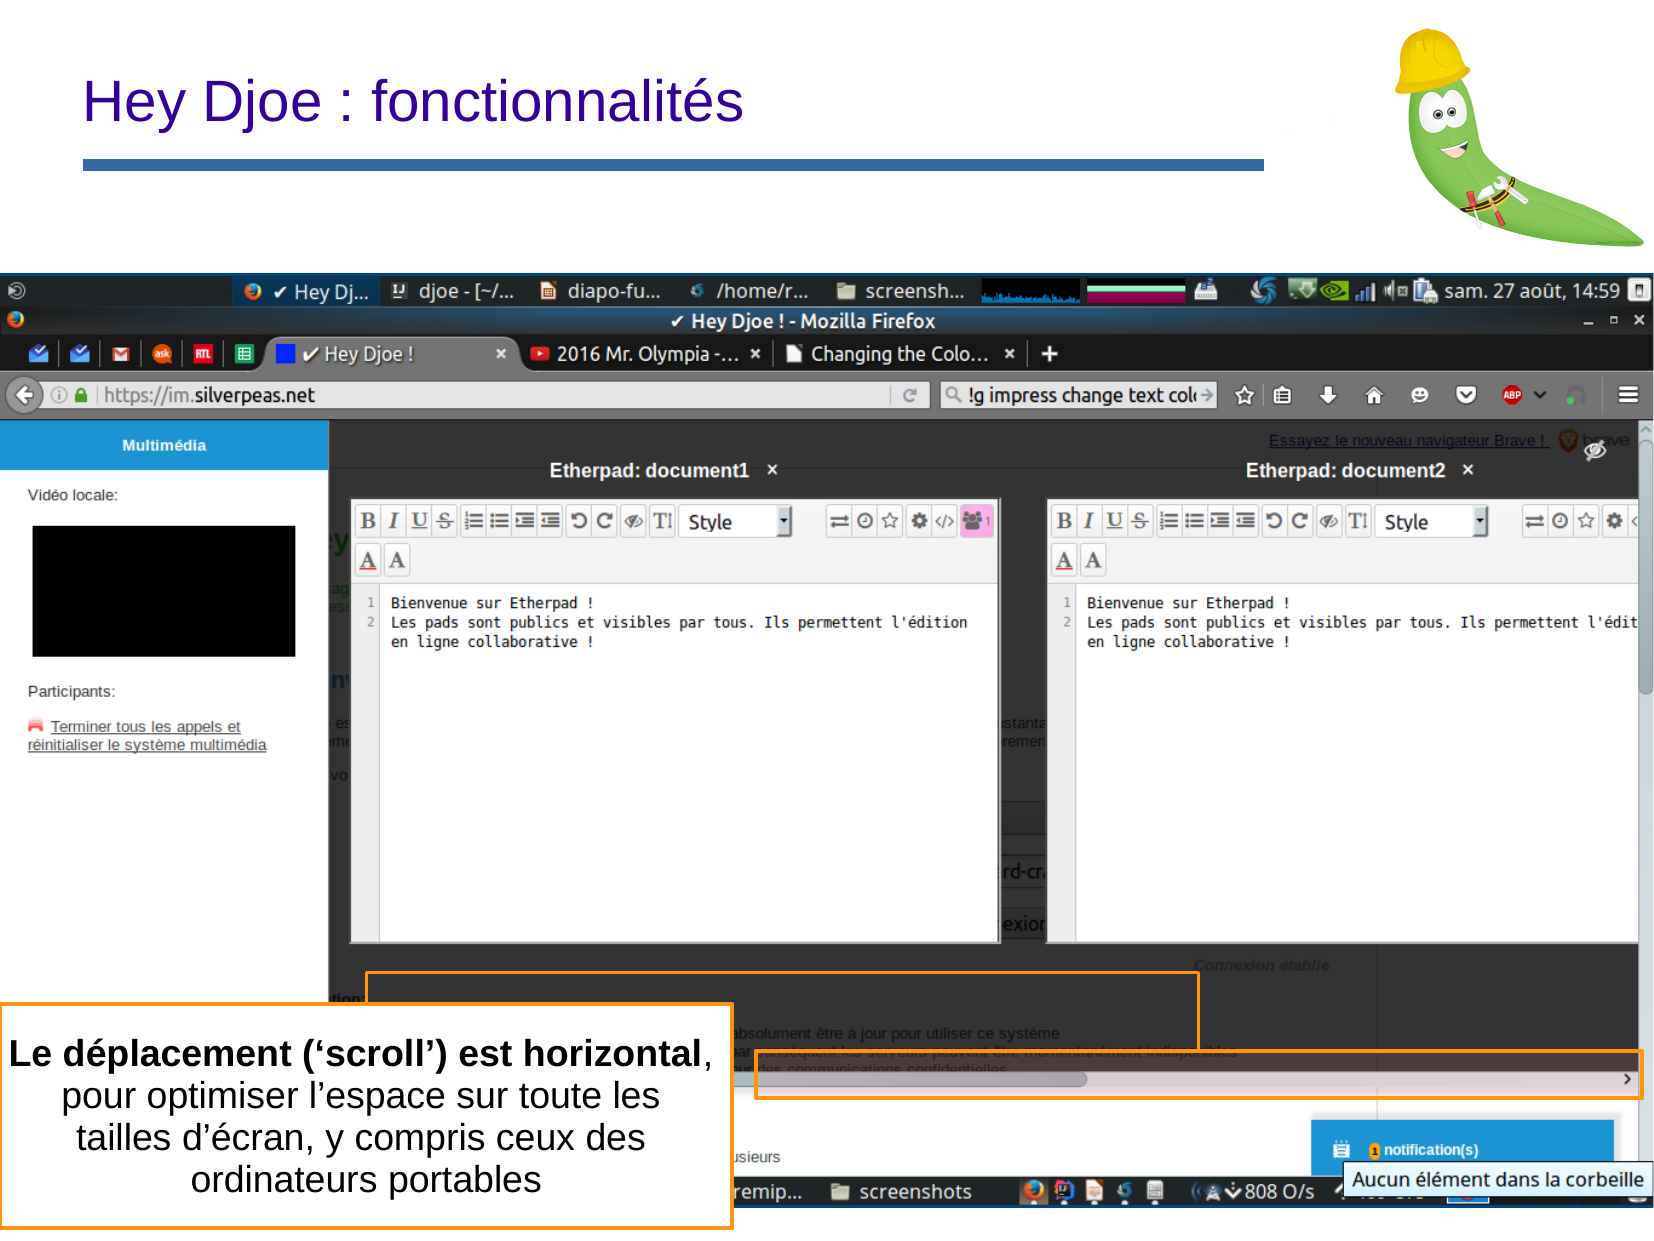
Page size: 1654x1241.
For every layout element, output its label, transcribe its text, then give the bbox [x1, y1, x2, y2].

picture [1286, 23, 1647, 248]
text_box Le déplacement (‘scroll’) est horizontal, pour optimiser l’espace sur toute les tailles d’écran, y compris ceux des ordinateurs portables [0, 1003, 733, 1229]
title Hey Djoe : fonctionnalités [82, 49, 1264, 154]
picture [0, 275, 1654, 1206]
text_box [755, 1051, 1642, 1099]
